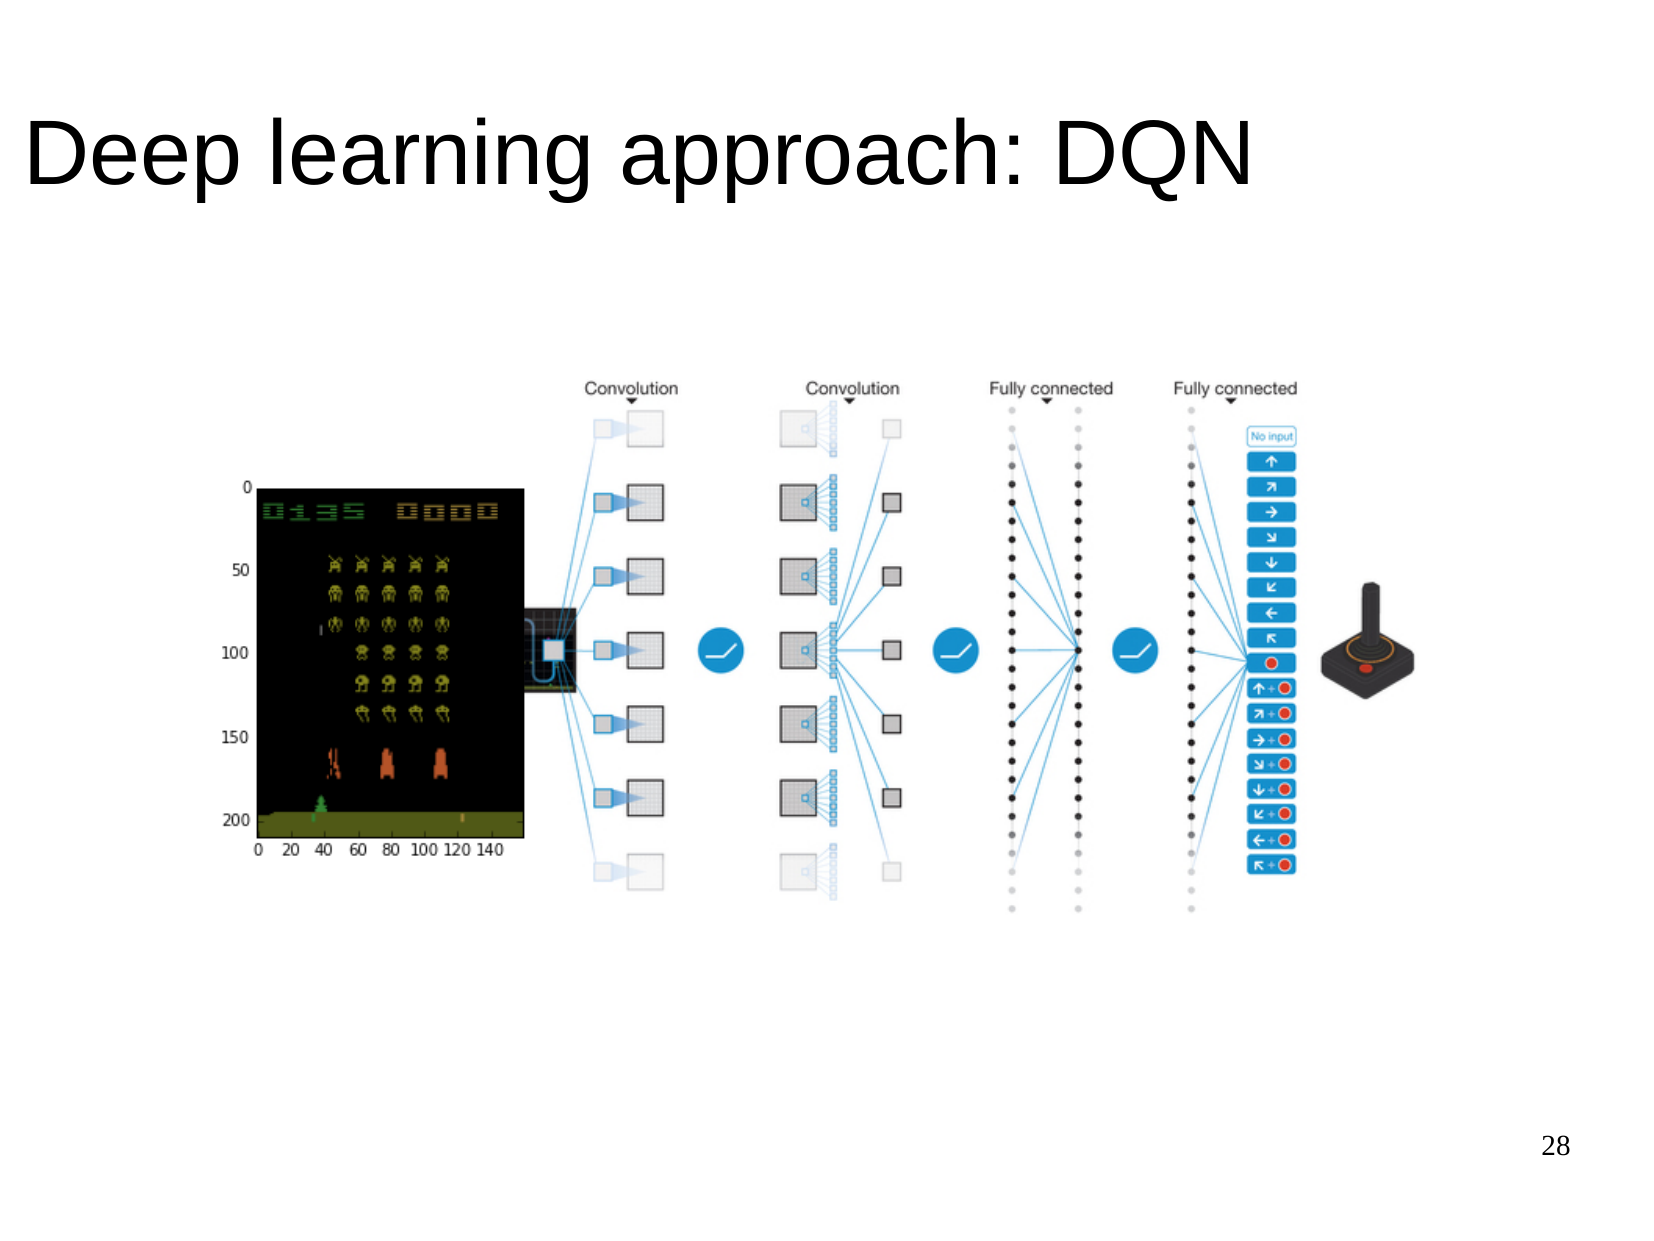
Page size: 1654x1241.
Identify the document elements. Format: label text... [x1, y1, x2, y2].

title Deep learning approach: DQN [23, 49, 1512, 257]
picture [210, 379, 1419, 916]
